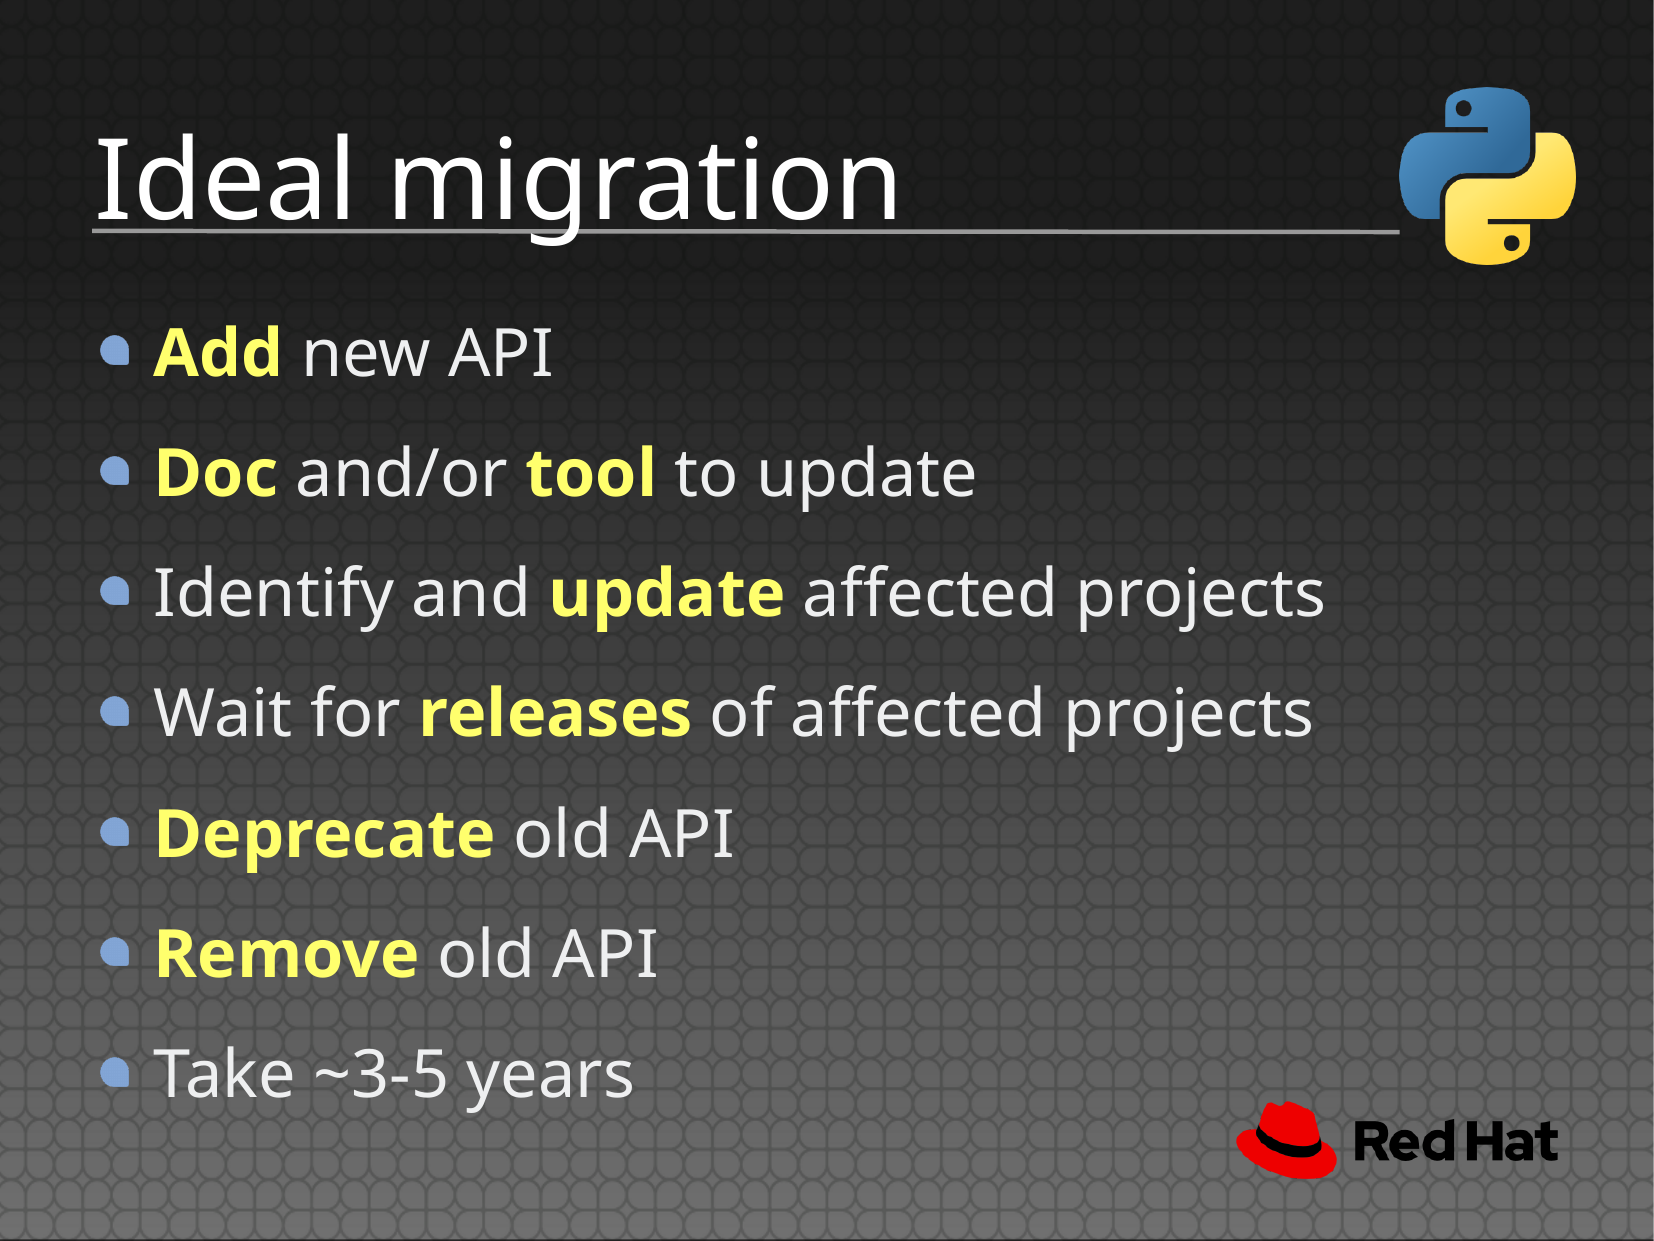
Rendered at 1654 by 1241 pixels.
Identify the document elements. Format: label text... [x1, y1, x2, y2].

picture [0, 0, 1654, 1241]
title Ideal migration [94, 100, 1426, 251]
list Add new API Doc and/or tool to update Identify and update affected projects Wait for releases of affected projects Deprecate old API Remove old API Take ~3-5 years [82, 304, 1571, 1045]
